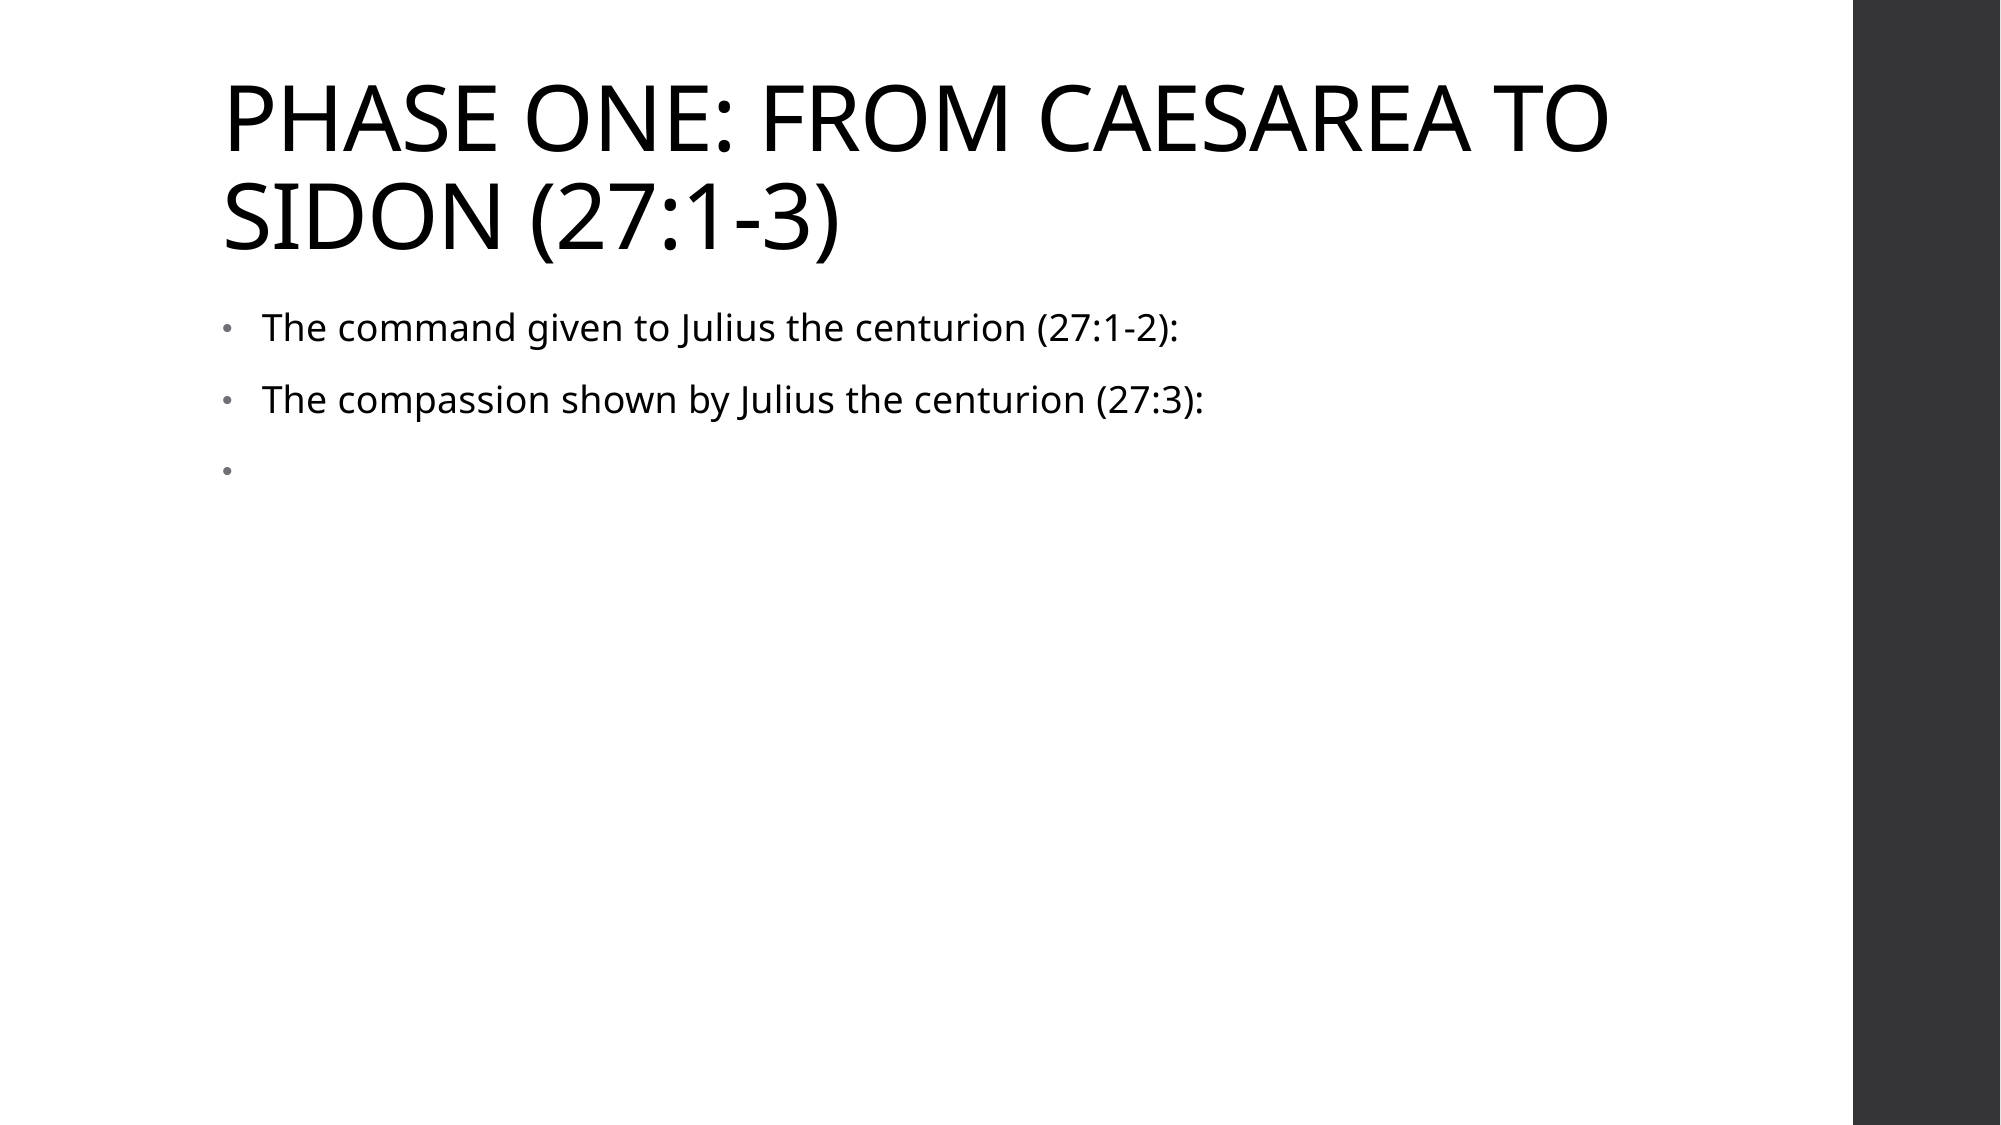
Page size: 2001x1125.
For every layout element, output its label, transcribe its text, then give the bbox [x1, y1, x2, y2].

title PHASE ONE: FROM CAESAREA TO SIDON (27:1-3) [206, 60, 1797, 278]
list The command given to Julius the centurion (27:1-2): The compassion shown by Julius the centurion (27:3): [206, 299, 1617, 1014]
